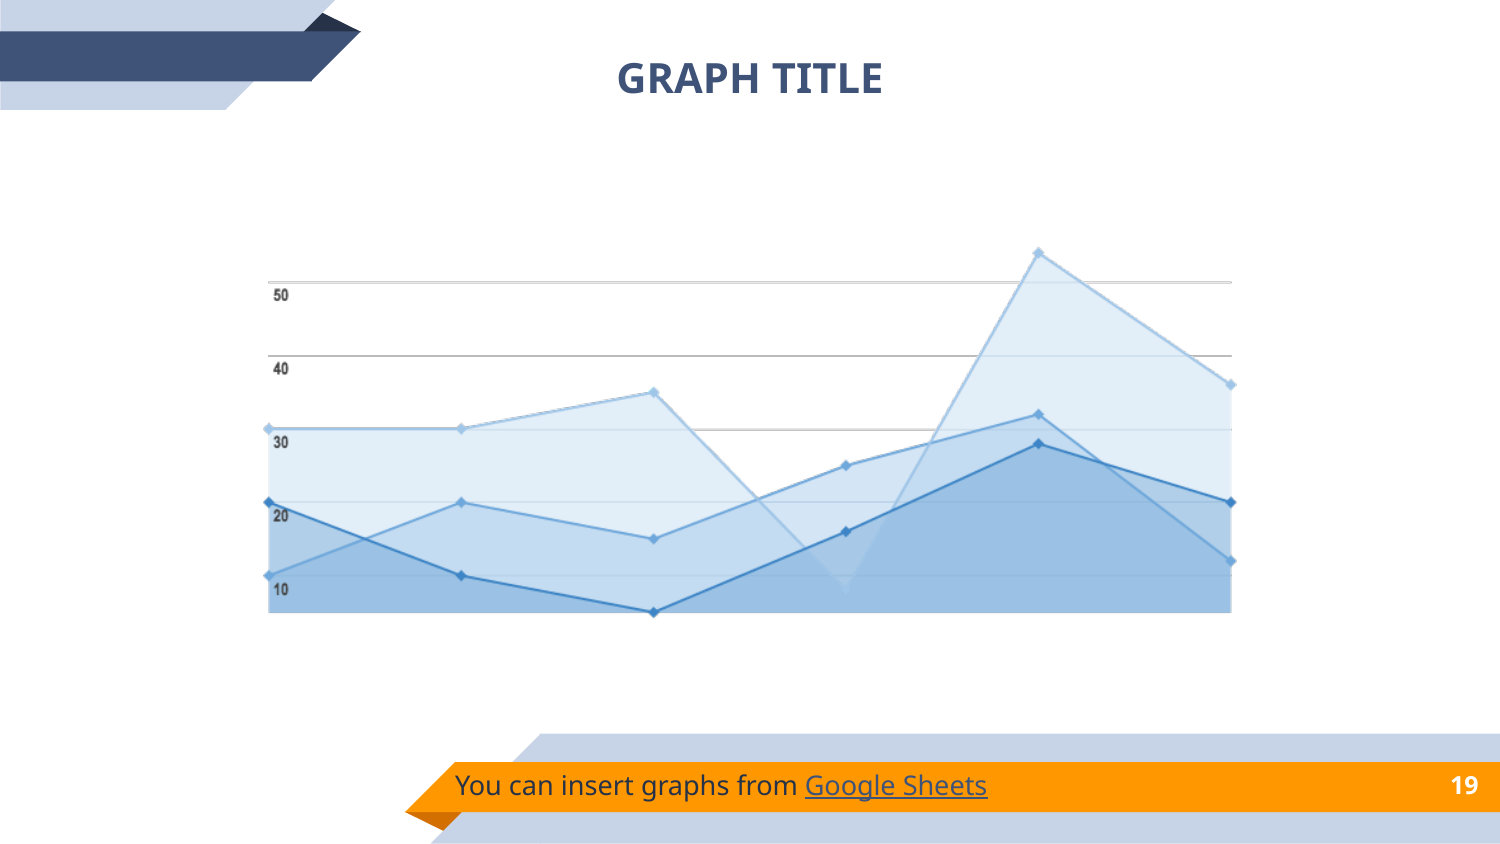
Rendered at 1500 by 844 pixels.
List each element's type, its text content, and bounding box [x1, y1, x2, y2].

slide_number <número> [1249, 760, 1494, 813]
list You can insert graphs from Google Sheets [440, 760, 1249, 813]
title GRAPH TITLE [318, 14, 1182, 141]
picture [58, 131, 1442, 726]
